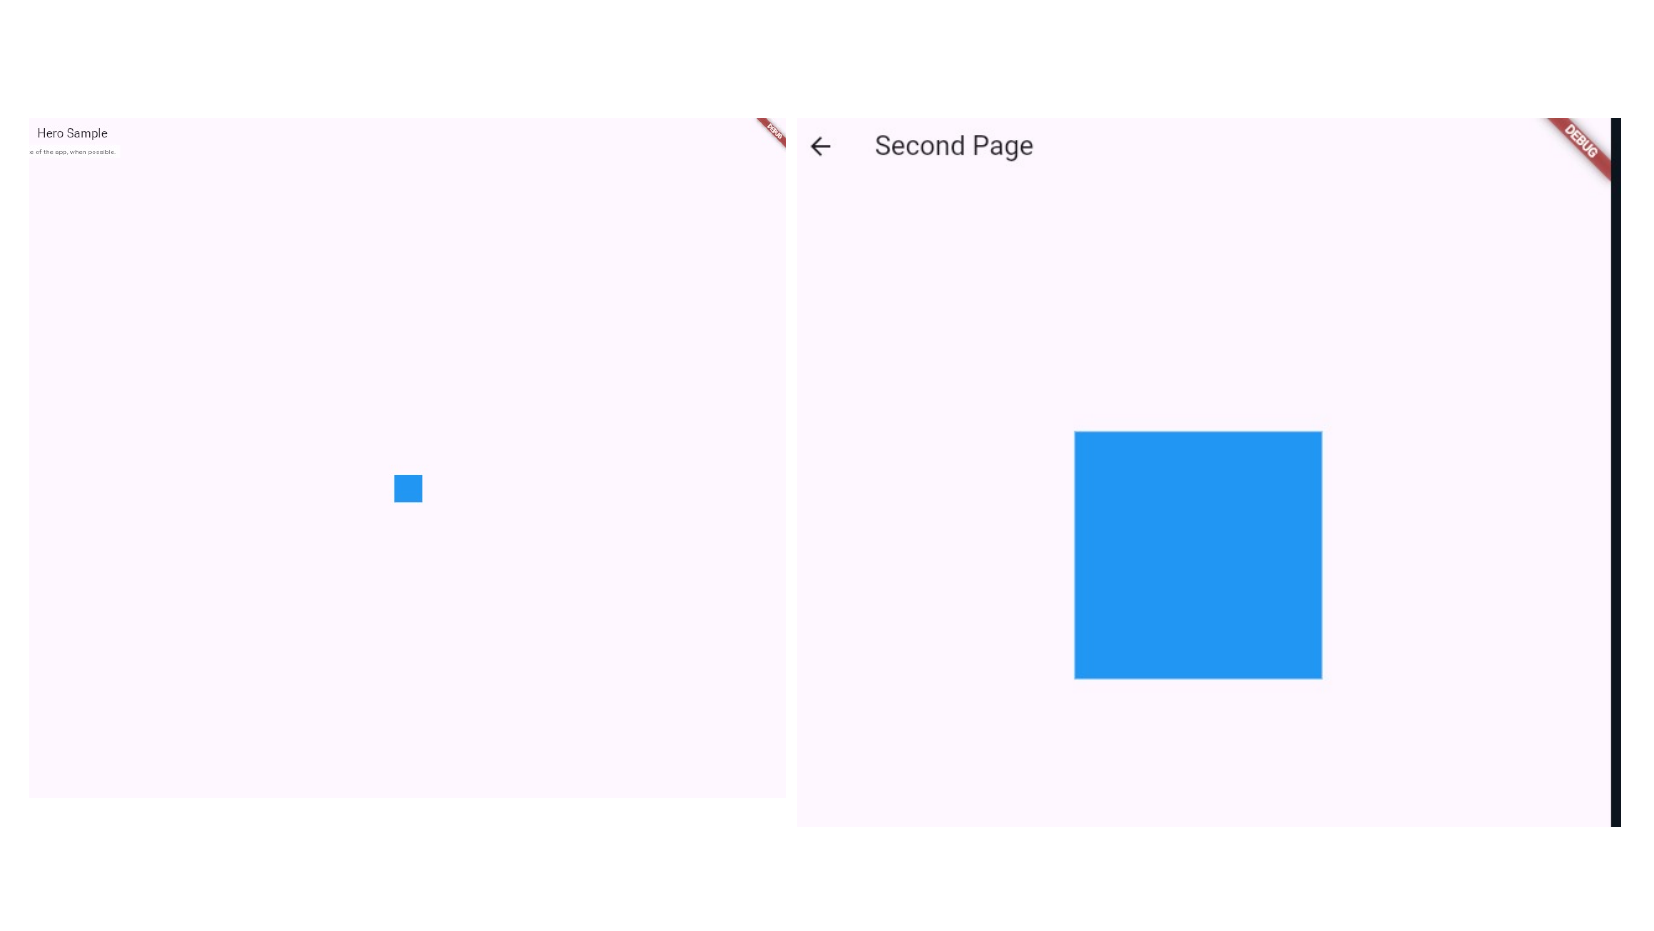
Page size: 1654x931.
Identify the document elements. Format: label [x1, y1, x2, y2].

picture [797, 118, 1621, 827]
picture [29, 118, 786, 798]
